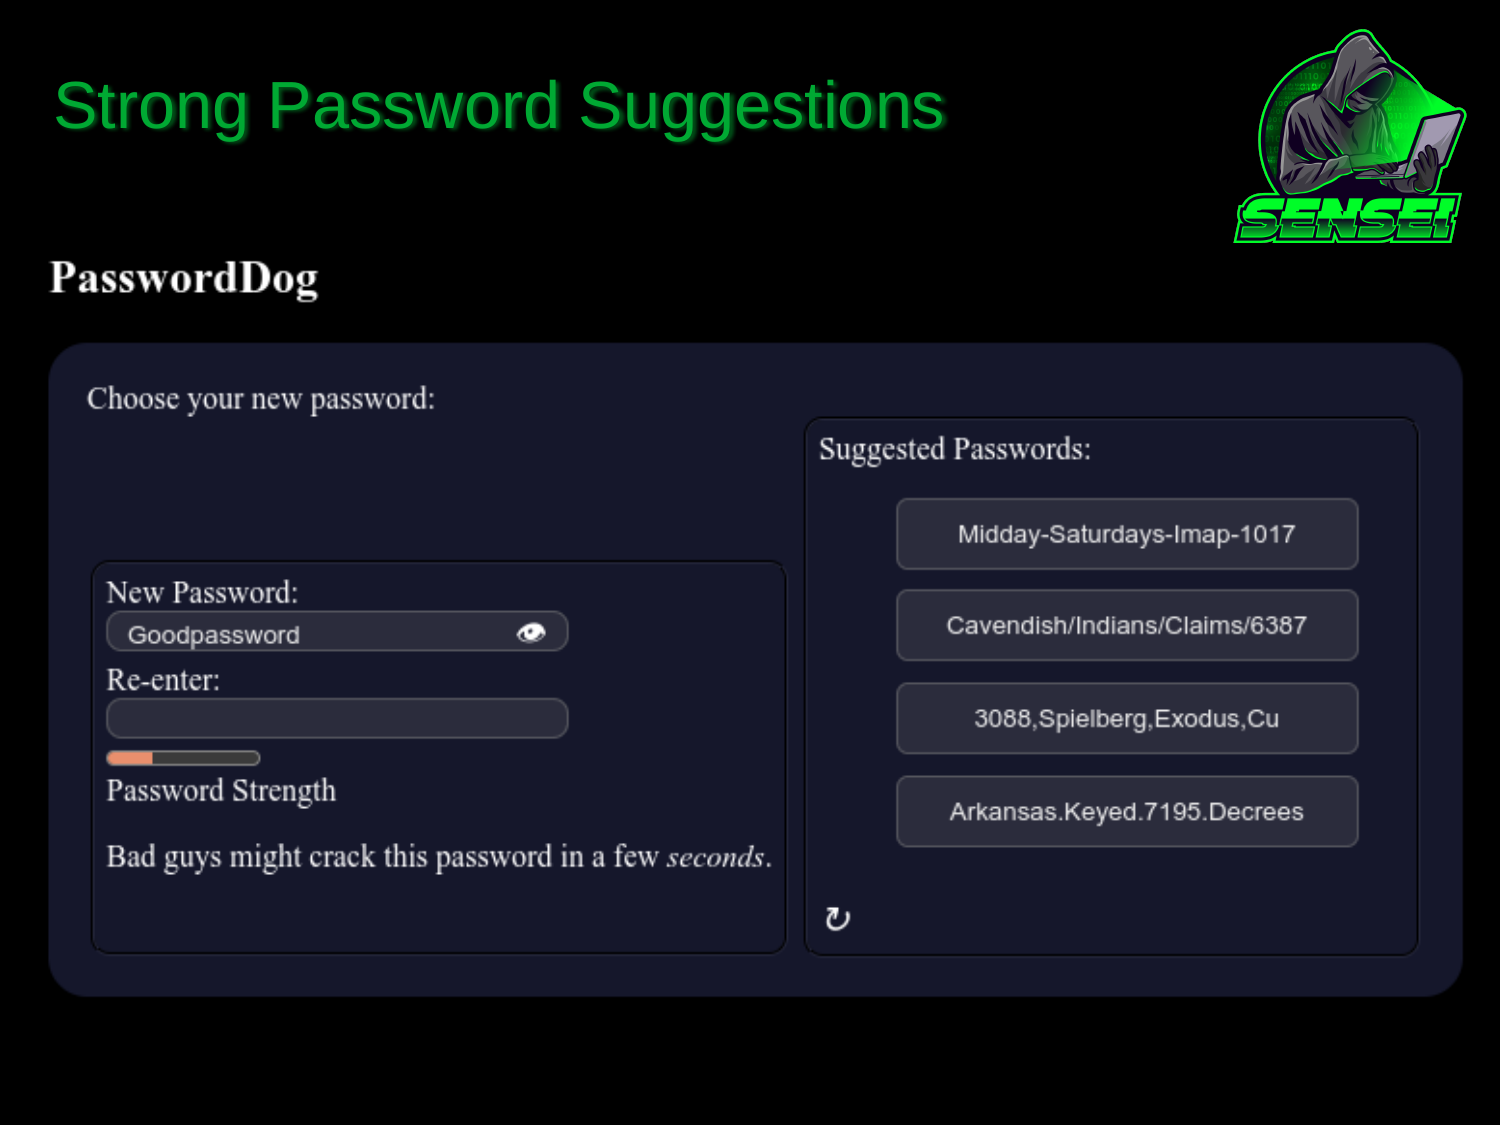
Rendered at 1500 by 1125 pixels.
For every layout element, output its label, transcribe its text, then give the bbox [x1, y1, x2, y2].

list [21, 224, 1471, 967]
text_box Strong Password Suggestions [38, 60, 962, 151]
picture [45, 254, 1471, 1006]
picture [1215, 29, 1495, 243]
